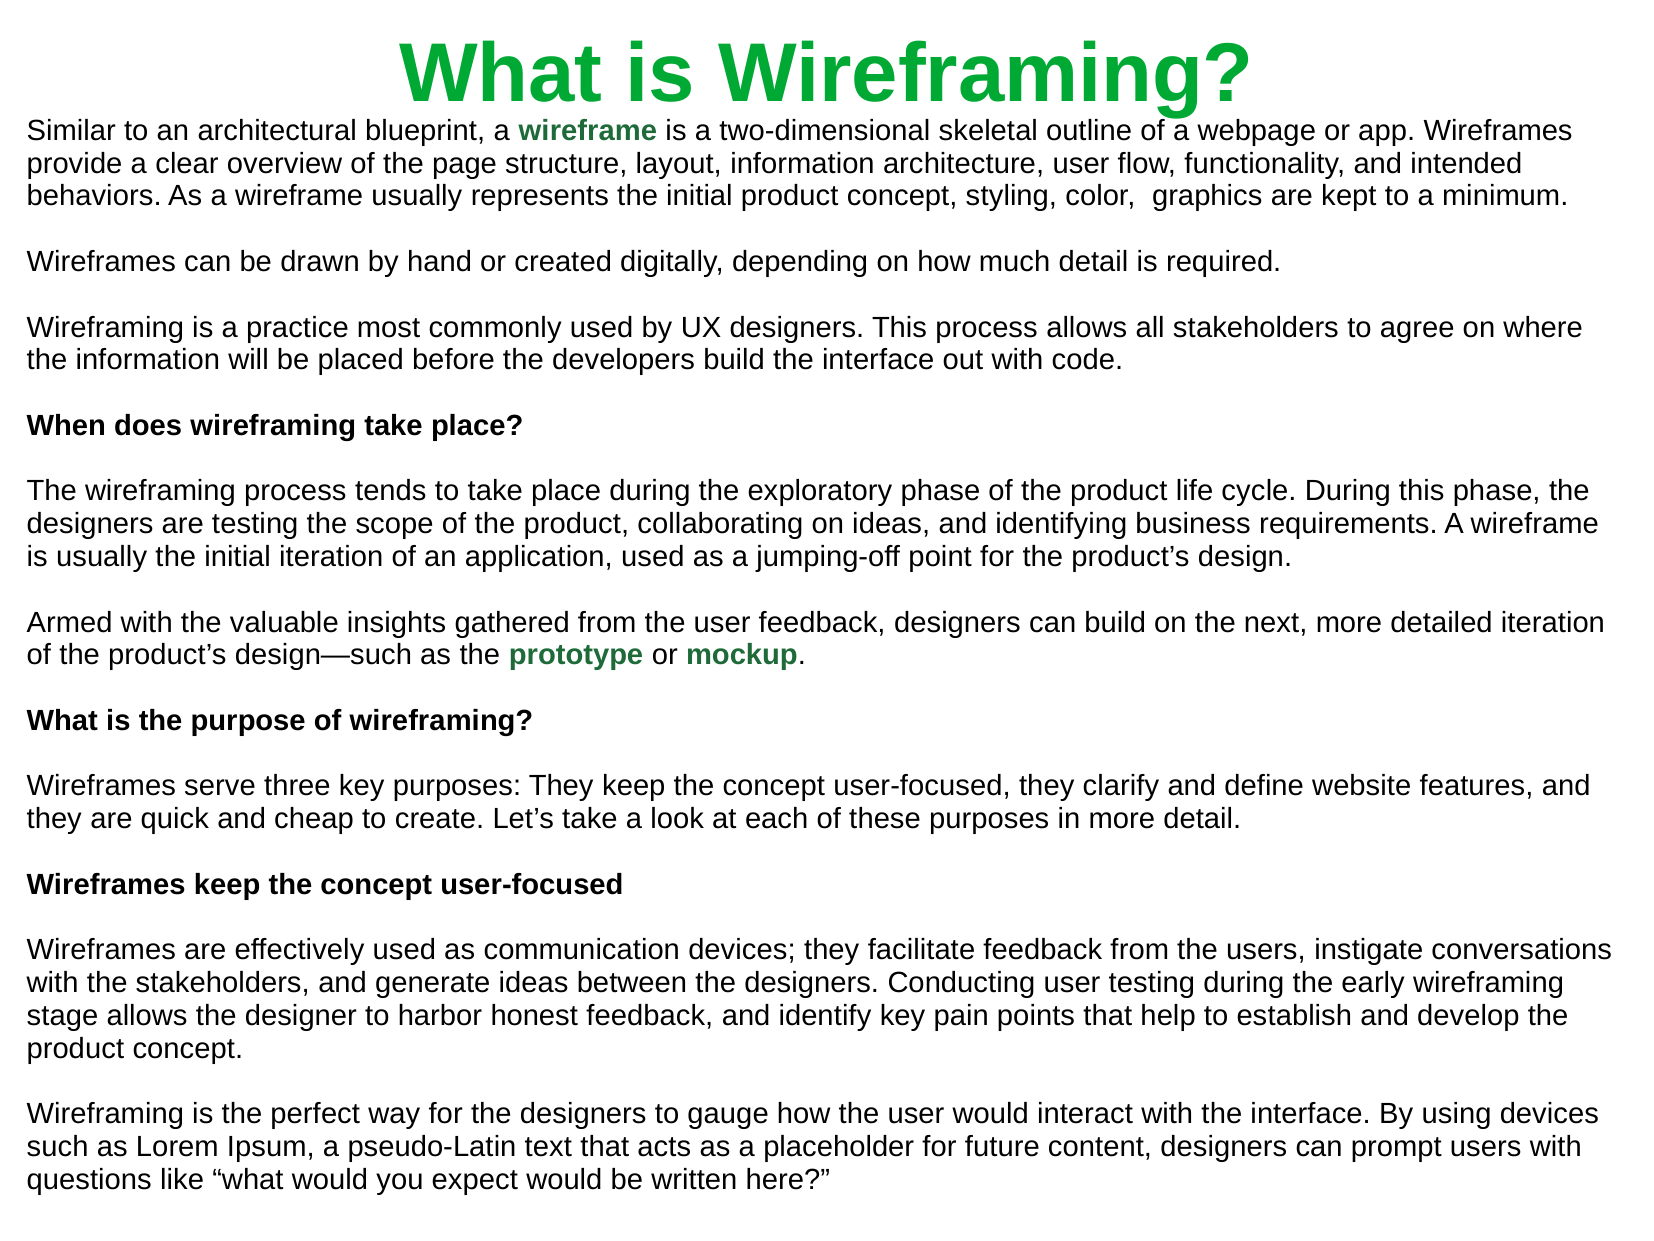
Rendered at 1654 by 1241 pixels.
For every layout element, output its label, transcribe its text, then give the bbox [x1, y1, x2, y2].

title What is Wireframing? [82, 26, 1572, 106]
text_box Similar to an architectural blueprint, a wireframe is a two-dimensional skeletal outline of a webpage or app. Wireframes provide a clear overview of the page structure, layout, information architecture, user flow, functionality, and intended behaviors. As a wireframe usually represents the initial product concept, styling, color, graphics are kept to a minimum. Wireframes can be drawn by hand or created digitally, depending on how much detail is required. Wireframing is a practice most commonly used by UX designers. This process allows all stakeholders to agree on where the information will be placed before the developers build the interface out with code. When does wireframing take place? The wireframing process tends to take place during the exploratory phase of the product life cycle. During this phase, the designers are testing the scope of the product, collaborating on ideas, and identifying business requirements. A wireframe is usually the initial iteration of an application, used as a jumping-off point for the product’s design. Armed with the valuable insights gathered from the user feedback, designers can build on the next, more detailed iteration of the product’s design—such as the prototype or mockup. What is the purpose of wireframing? Wireframes serve three key purposes: They keep the concept user-focused, they clarify and define website features, and they are quick and cheap to create. Let’s take a look at each of these purposes in more detail. Wireframes keep the concept user-focused Wireframes are effectively used as communication devices; they facilitate feedback from the users, instigate conversations with the stakeholders, and generate ideas between the designers. Conducting user testing during the early wireframing stage allows the designer to harbor honest feedback, and identify key pain points that help to establish and develop the product concept. Wireframing is the perfect way for the designers to gauge how the user would interact with the interface. By using devices such as Lorem Ipsum, a pseudo-Latin text that acts as a placeholder for future content, designers can prompt users with questions like “what would you expect would be written here?” [11, 106, 1636, 1236]
